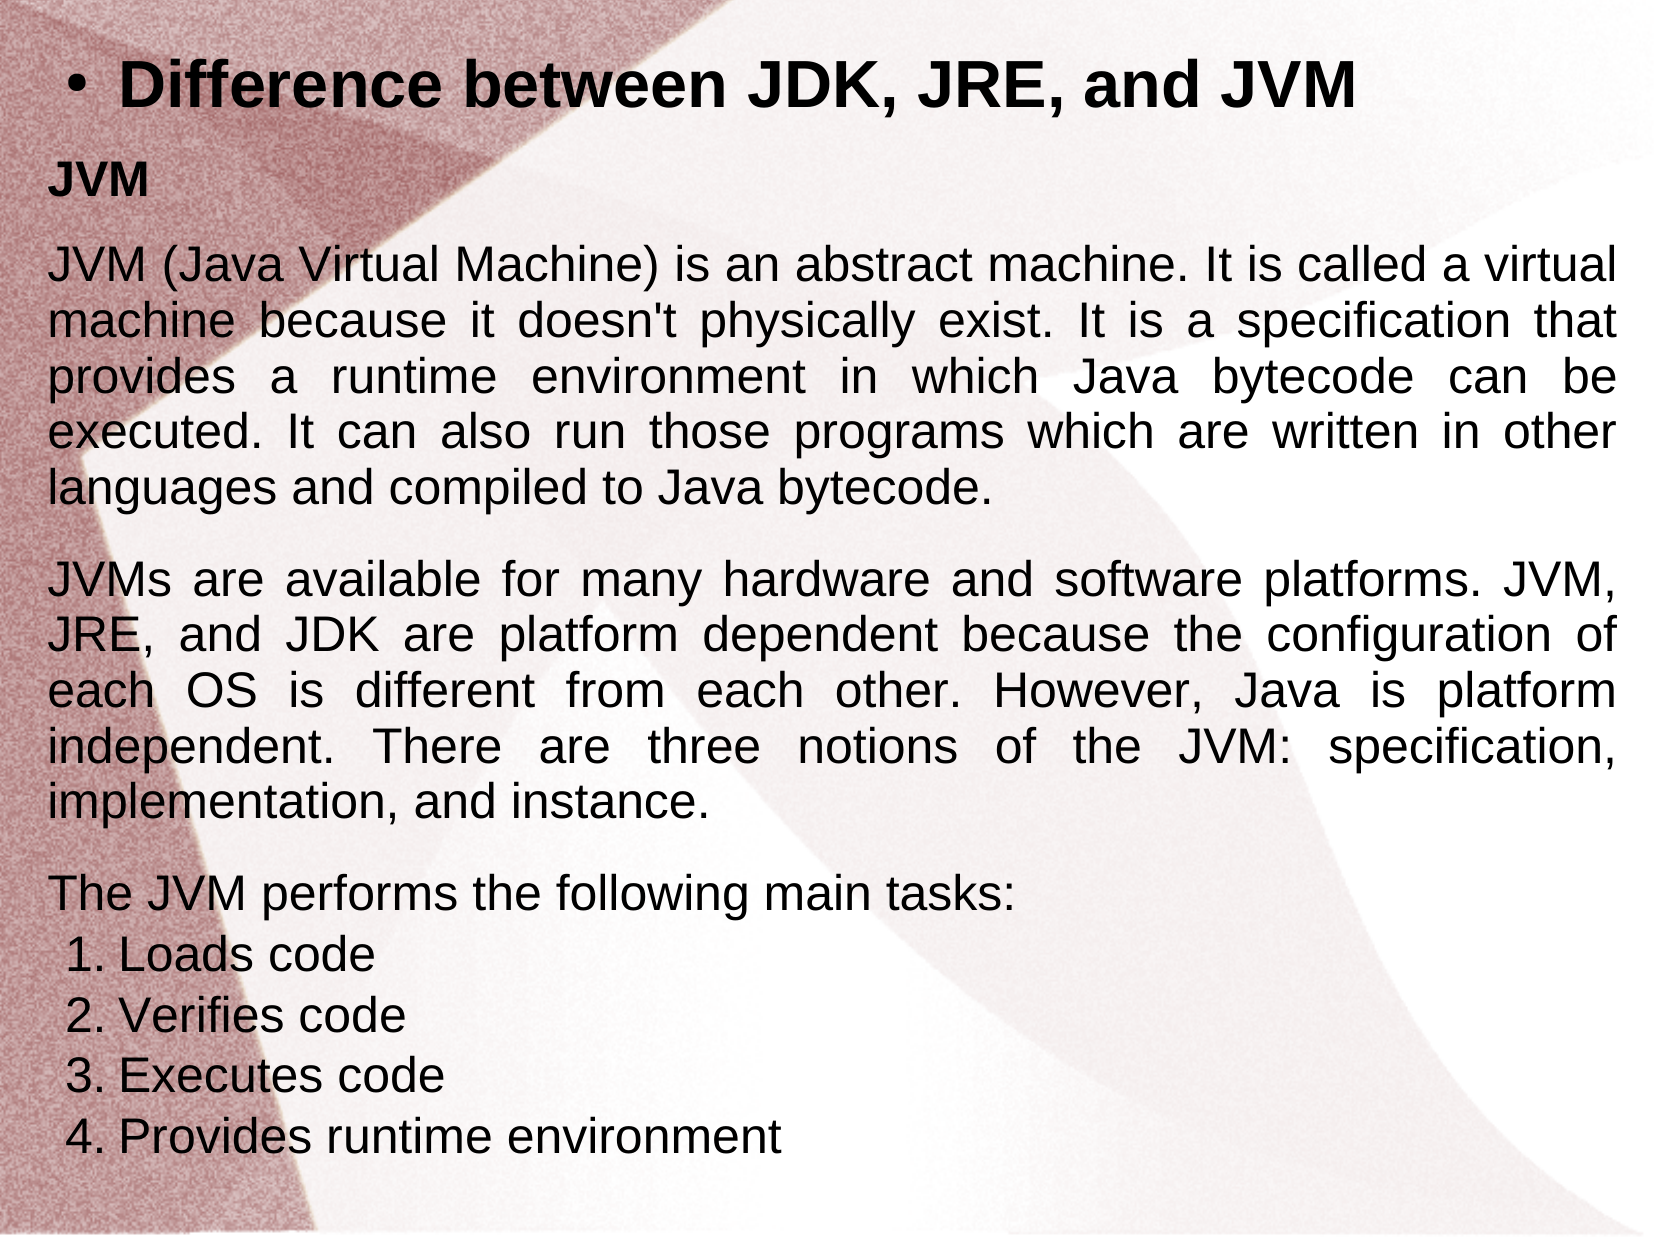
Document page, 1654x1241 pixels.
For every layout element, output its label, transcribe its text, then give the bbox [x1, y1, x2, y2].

picture [0, 0, 1654, 1241]
list Difference between JDK, JRE, and JVM JVM JVM (Java Virtual Machine) is an abstract machine. It is called a virtual machine because it doesn't physically exist. It is a specification that provides a runtime environment in which Java bytecode can be executed. It can also run those programs which are written in other languages and compiled to Java bytecode. JVMs are available for many hardware and software platforms. JVM, JRE, and JDK are platform dependent because the configuration of each OS is different from each other. However, Java is platform independent. There are three notions of the JVM: specification, implementation, and instance. The JVM performs the following main tasks: Loads code Verifies code Executes code Provides runtime environment [47, 47, 1619, 1205]
